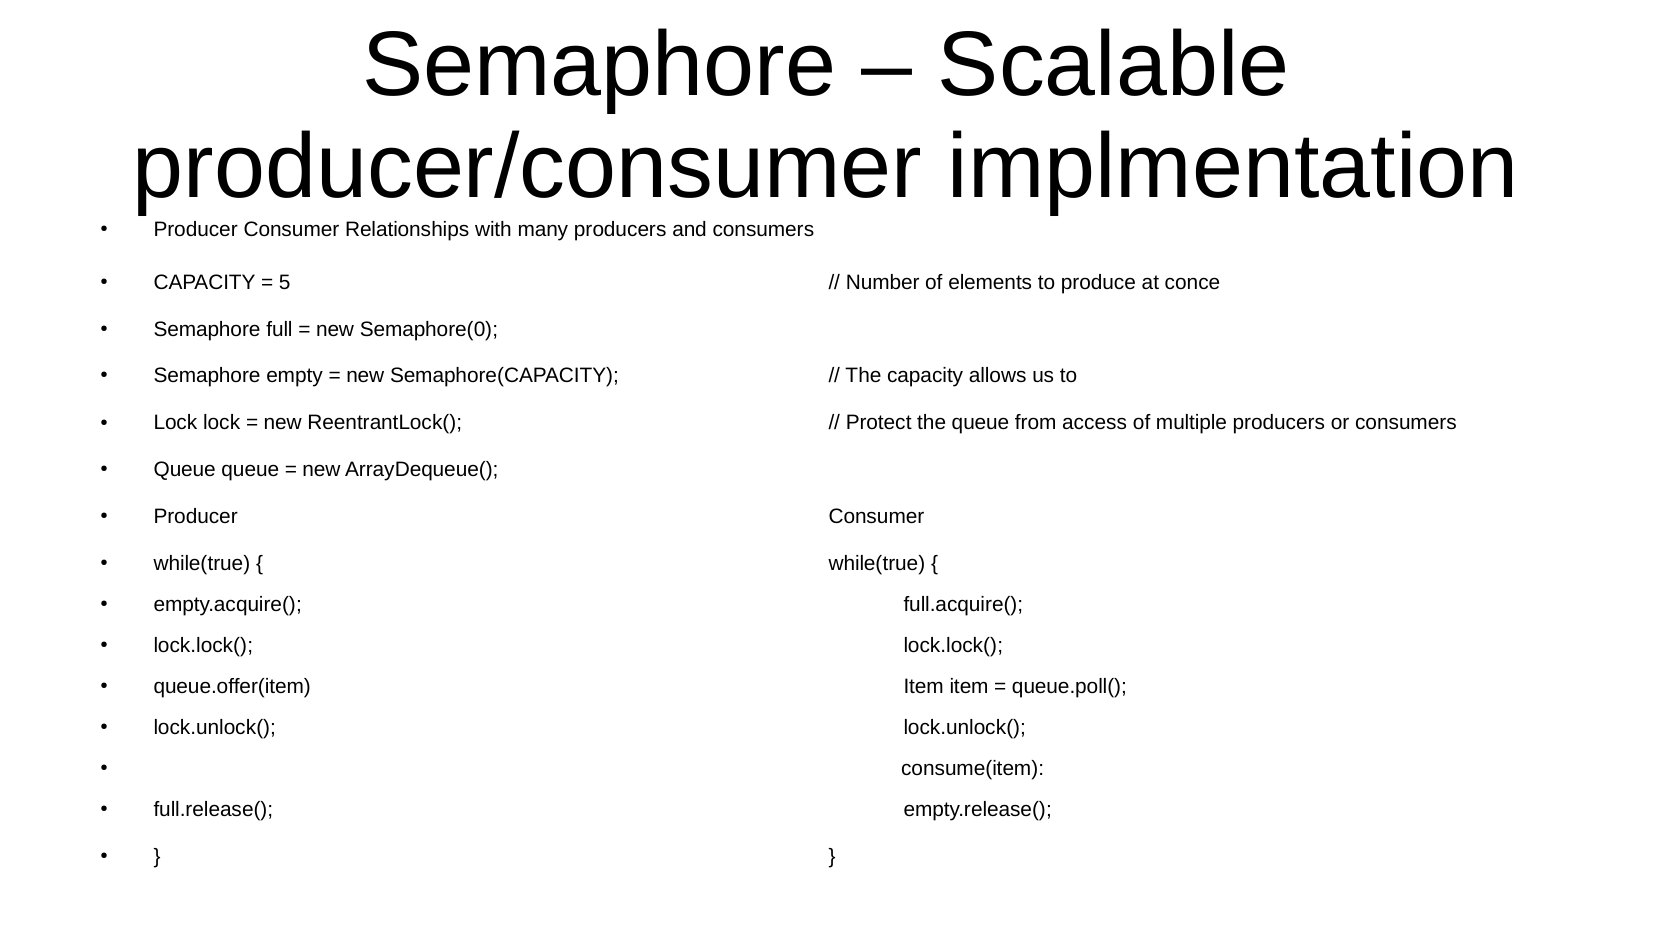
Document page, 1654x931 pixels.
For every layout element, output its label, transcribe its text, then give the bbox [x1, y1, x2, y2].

list Producer Consumer Relationships with many producers and consumers CAPACITY = 5 // Number of elements to produce at conce Semaphore full = new Semaphore(0); Semaphore empty = new Semaphore(CAPACITY); // The capacity allows us to Lock lock = new ReentrantLock(); // Protect the queue from access of multiple producers or consumers Queue queue = new ArrayDequeue(); Producer Consumer while(true) { while(true) { empty.acquire(); full.acquire(); lock.lock(); lock.lock(); queue.offer(item) Item item = queue.poll(); lock.unlock(); lock.unlock(); consume(item): full.release(); empty.release(); } } [82, 217, 1636, 916]
title Semaphore – Scalable producer/consumer implmentation [82, 12, 1571, 217]
